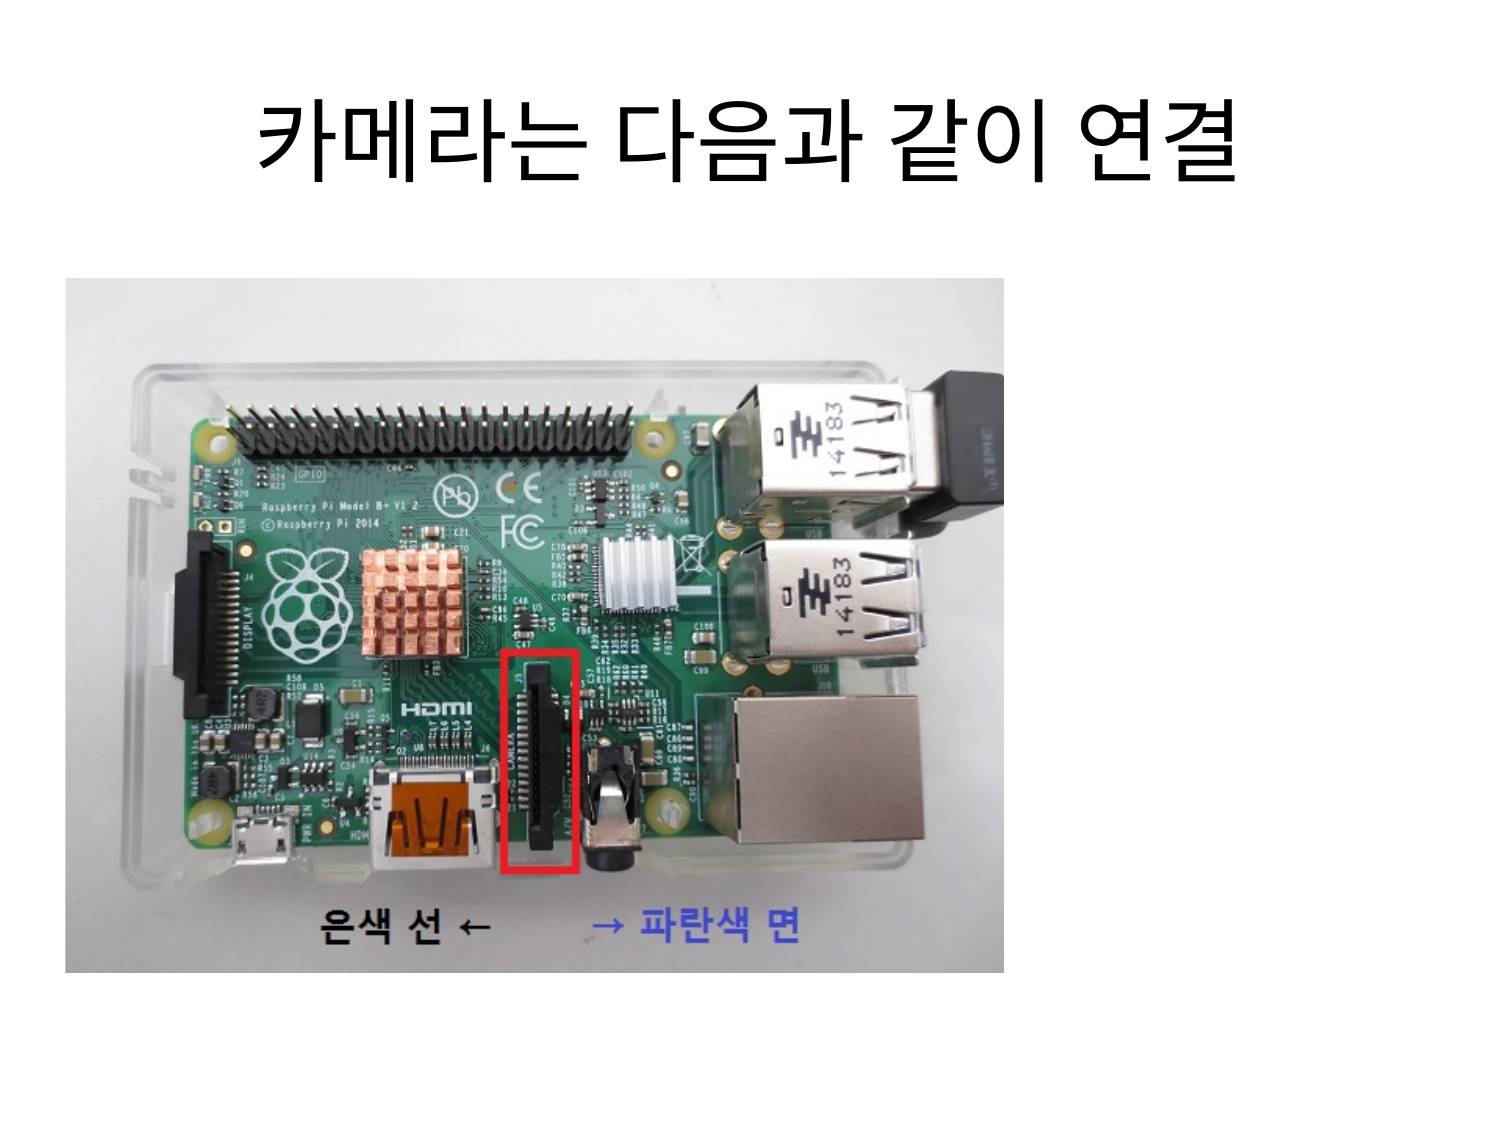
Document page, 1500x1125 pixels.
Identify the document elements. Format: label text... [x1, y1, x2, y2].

text_box 카메라는 다음과 같이 연결 [75, 45, 1425, 233]
picture [64, 278, 1004, 973]
